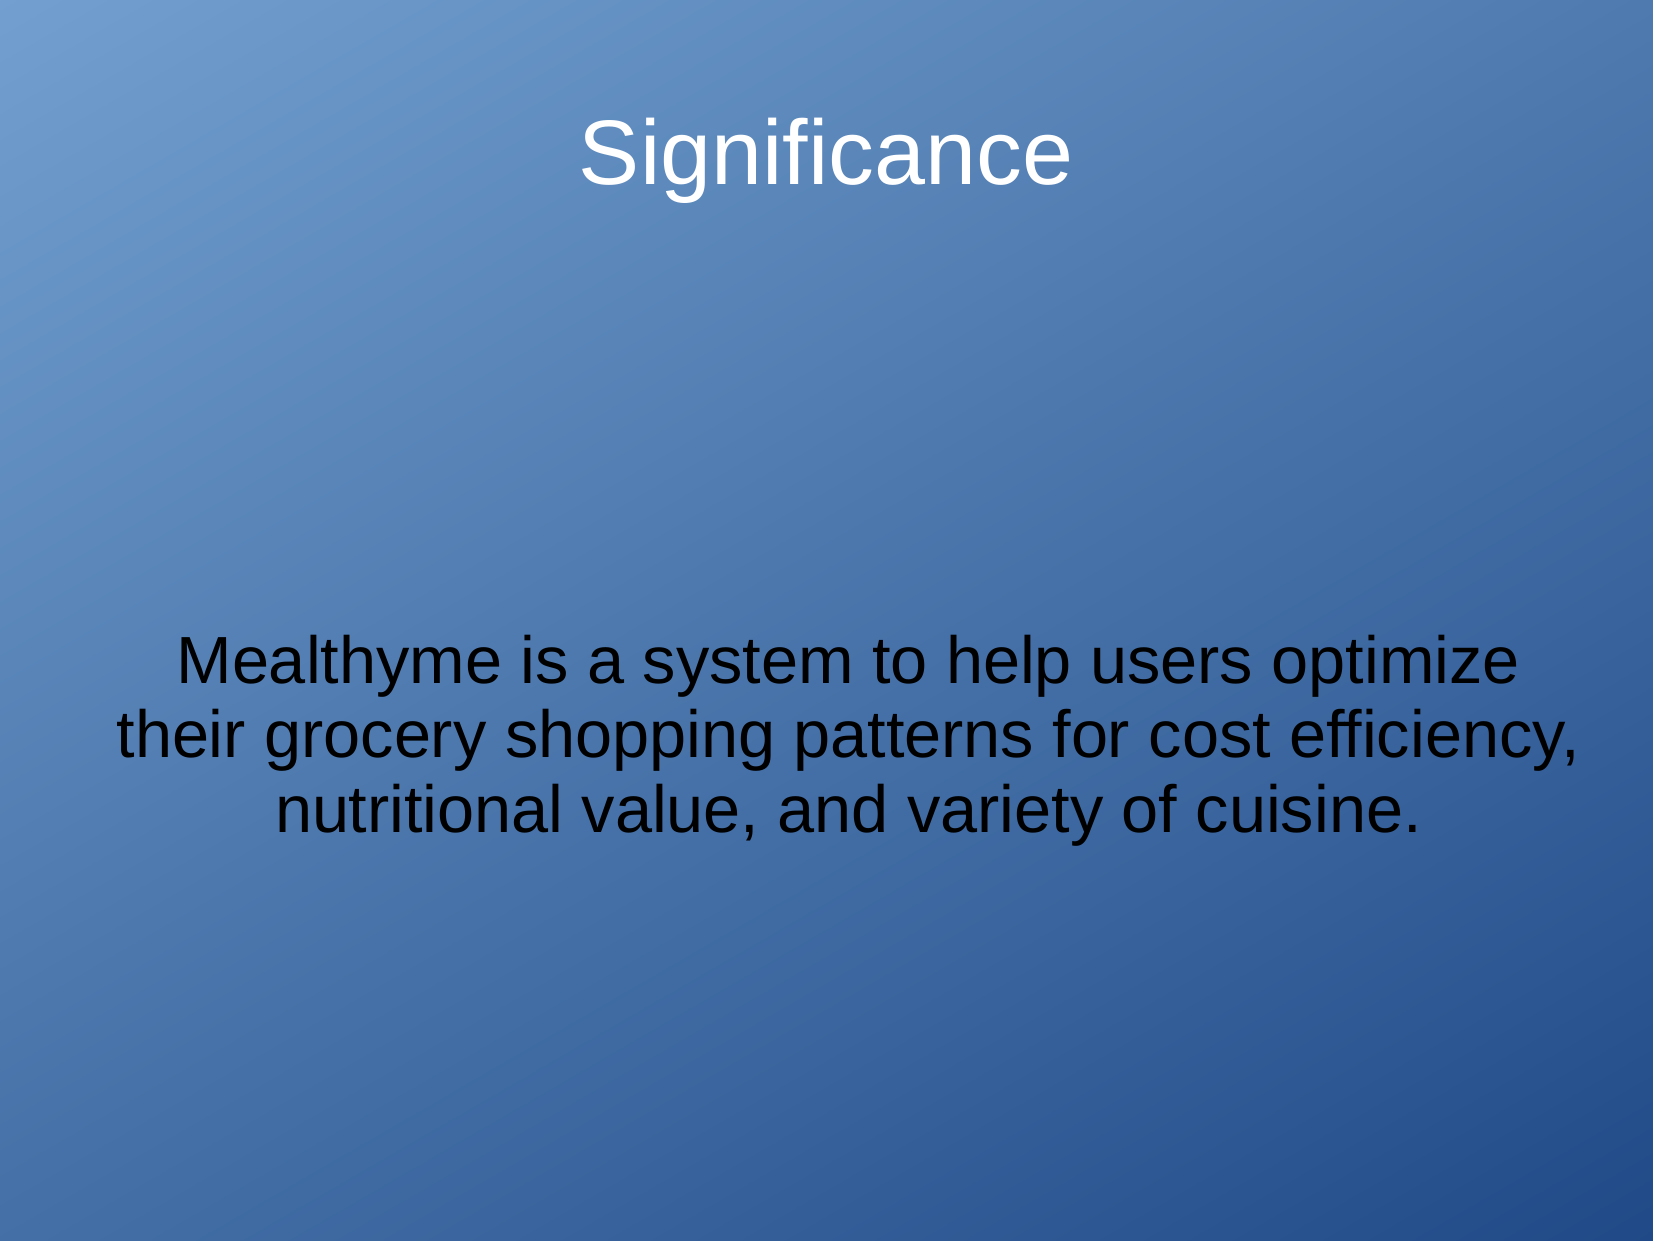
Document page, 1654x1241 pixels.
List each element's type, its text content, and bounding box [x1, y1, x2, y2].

text_box Mealthyme is a system to help users optimize their grocery shopping patterns for cost efficiency, nutritional value, and variety of cuisine. [105, 375, 1593, 1095]
title Significance [82, 49, 1571, 257]
